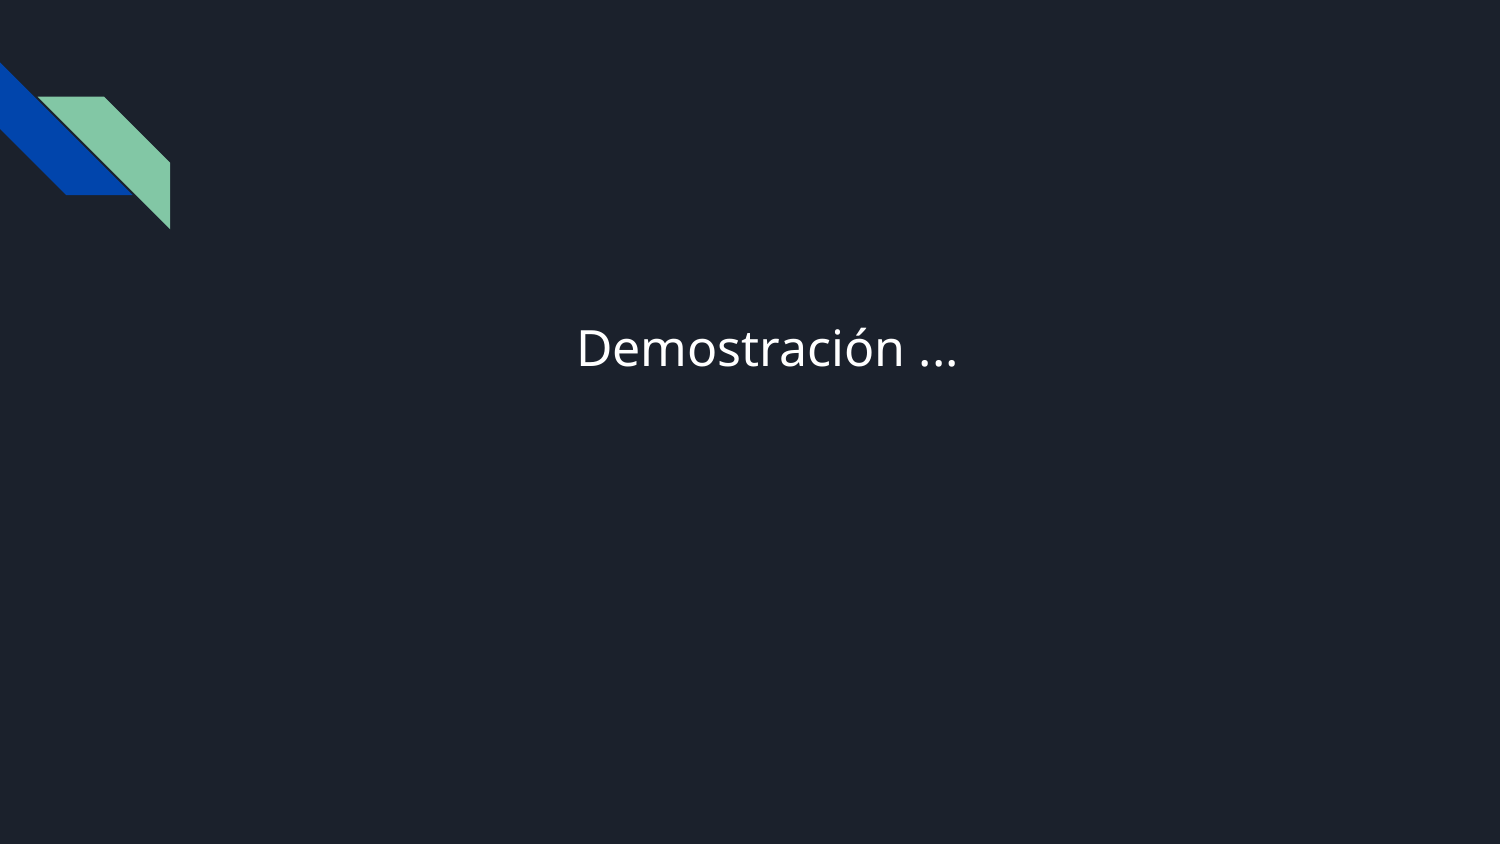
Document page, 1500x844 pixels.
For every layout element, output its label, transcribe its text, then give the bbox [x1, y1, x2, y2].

title Demostración ... [190, 301, 1346, 452]
